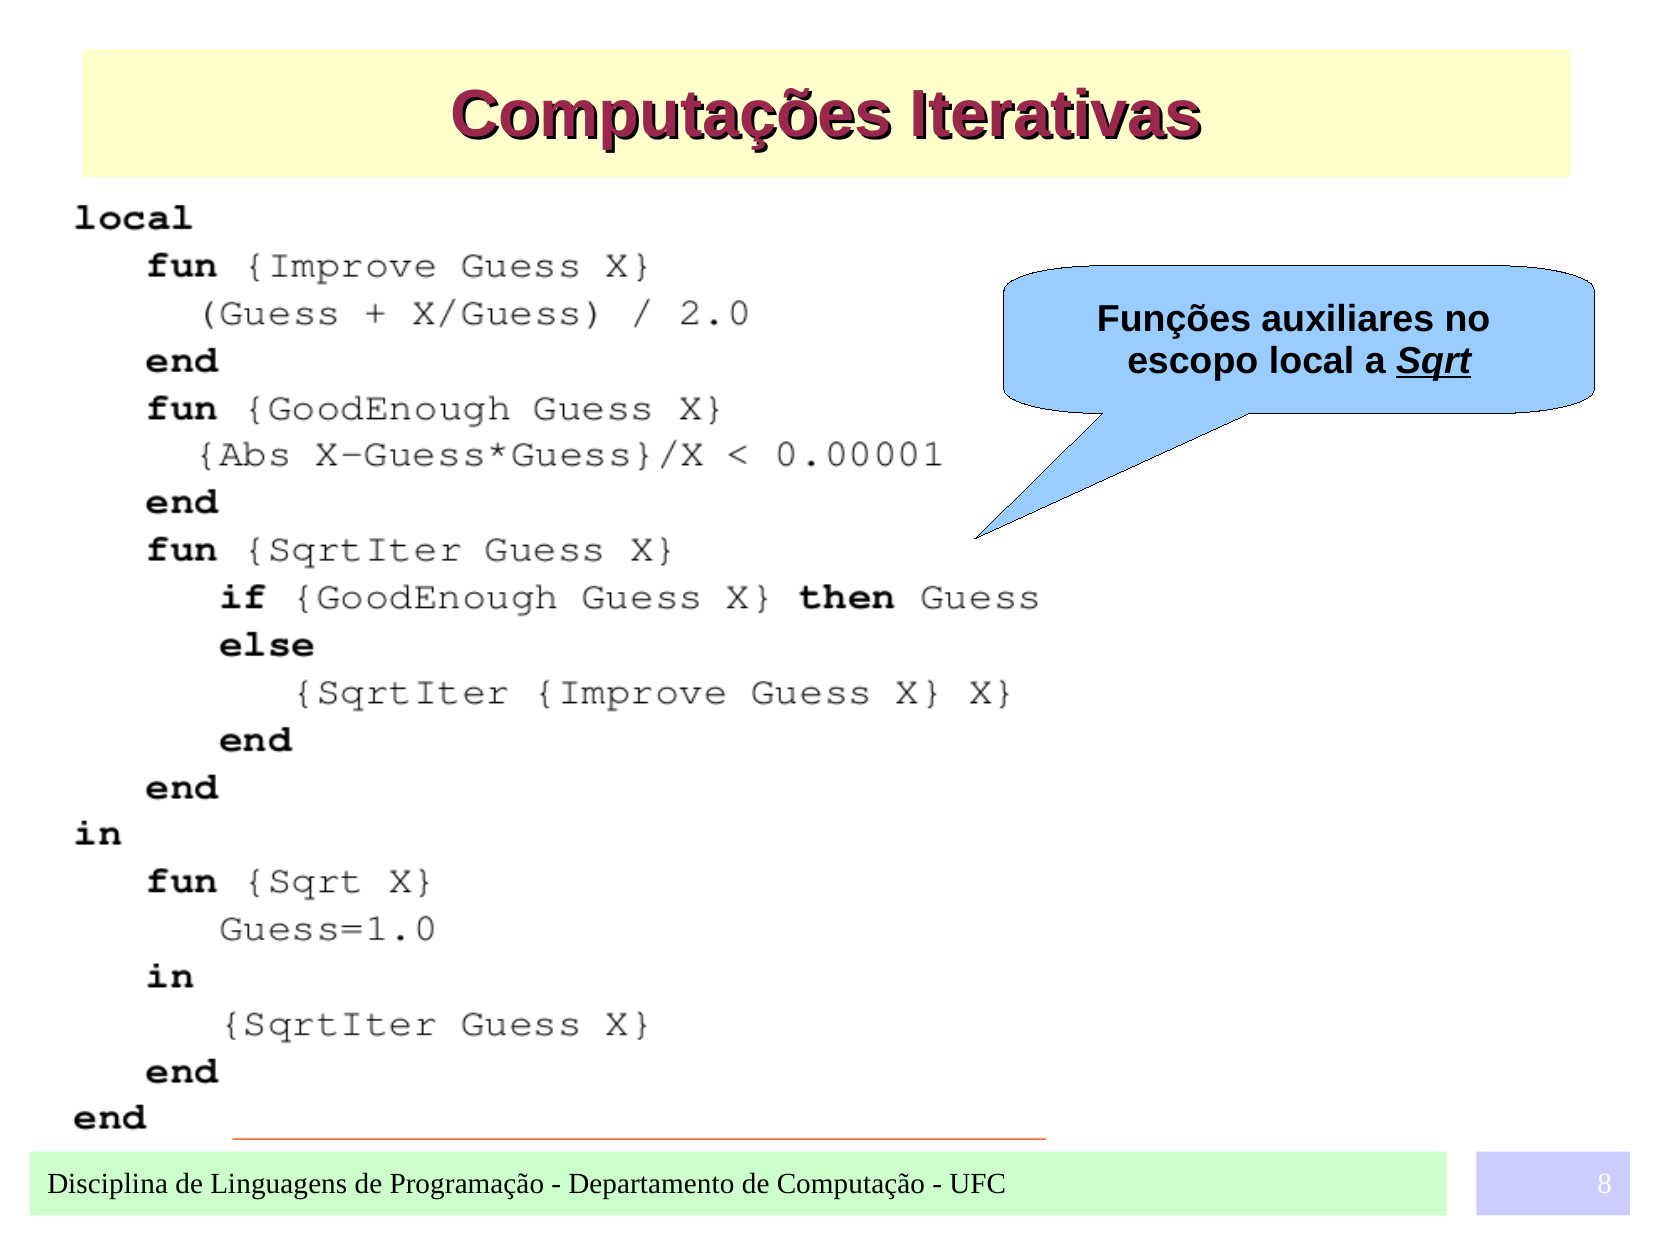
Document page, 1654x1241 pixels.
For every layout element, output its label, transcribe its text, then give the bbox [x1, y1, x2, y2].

picture [65, 188, 1046, 1140]
title Computações Iterativas [82, 49, 1571, 178]
text_box Funções auxiliares no escopo local a Sqrt [974, 265, 1595, 539]
